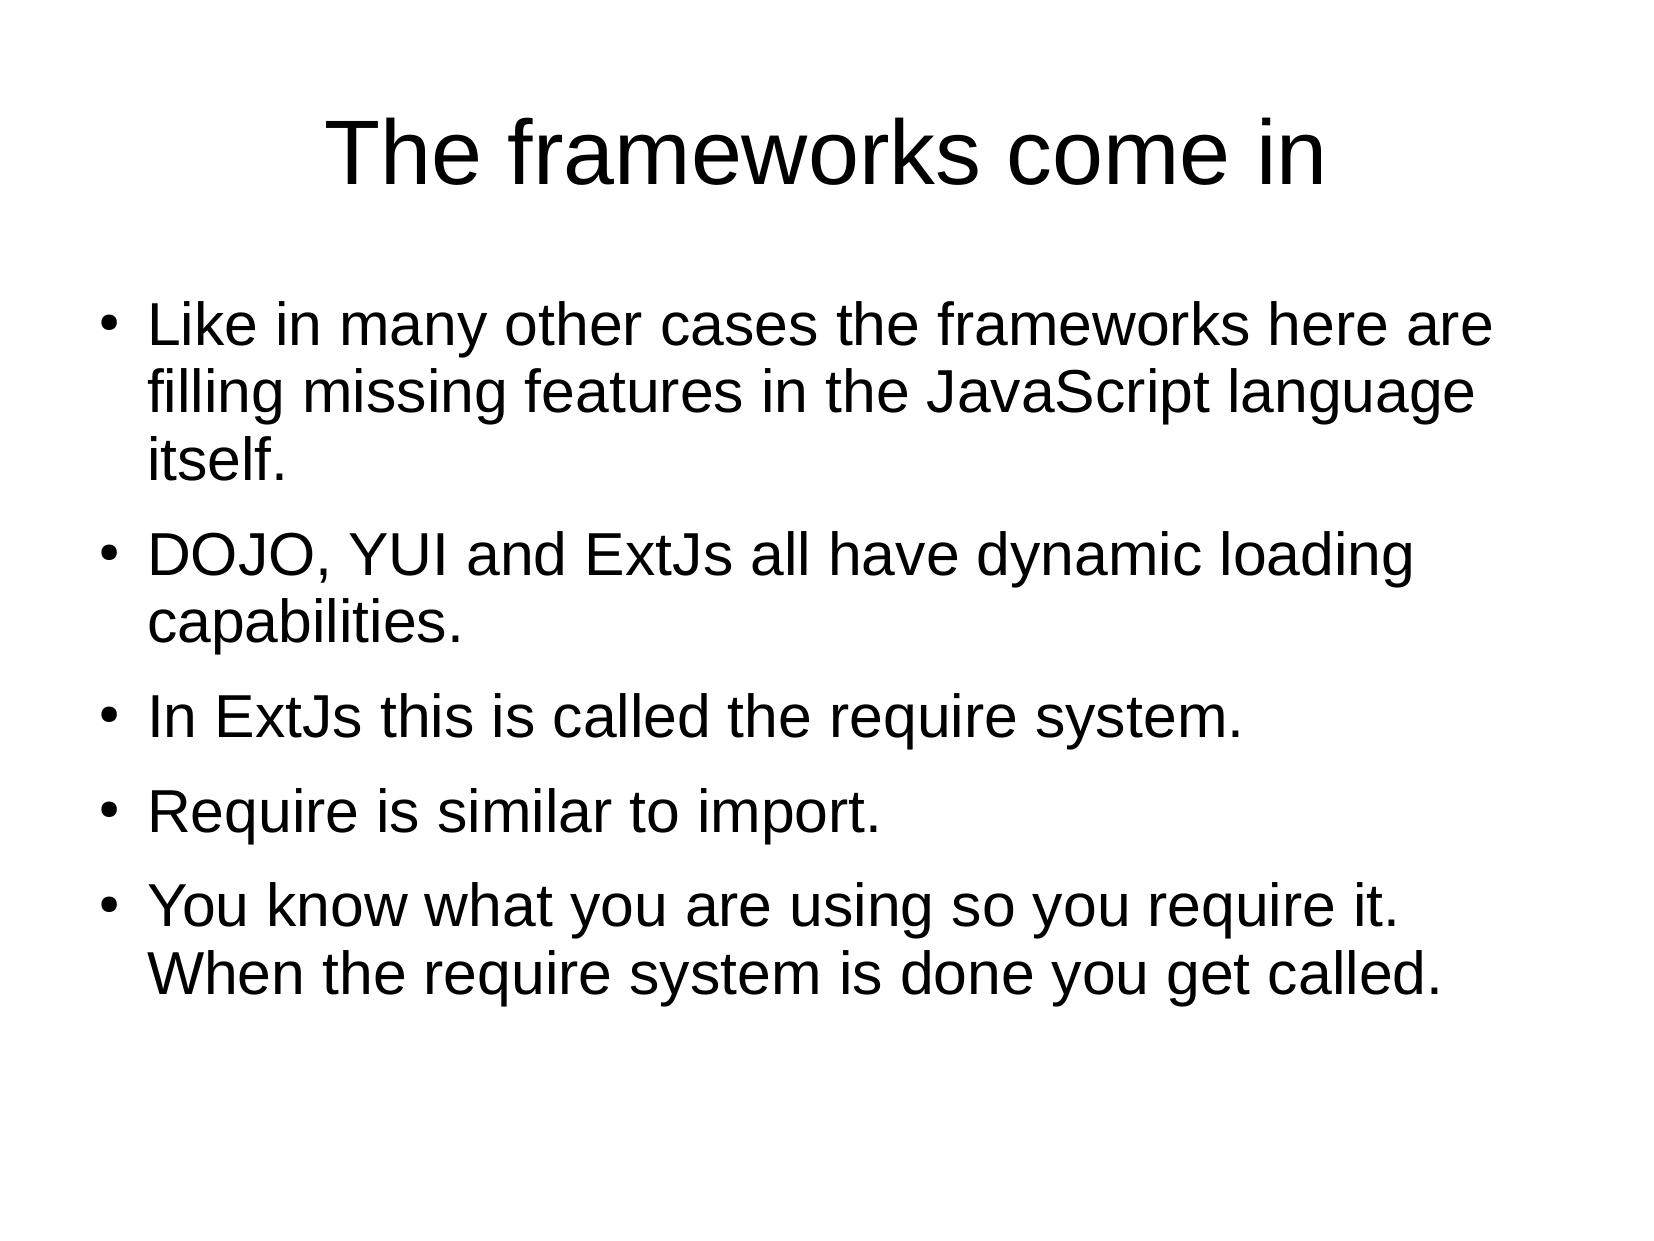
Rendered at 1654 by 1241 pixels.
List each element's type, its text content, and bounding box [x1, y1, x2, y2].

list Like in many other cases the frameworks here are filling missing features in the JavaScript language itself. DOJO, YUI and ExtJs all have dynamic loading capabilities. In ExtJs this is called the require system. Require is similar to import. You know what you are using so you require it. When the require system is done you get called. [82, 290, 1538, 1010]
title The frameworks come in [82, 49, 1571, 257]
